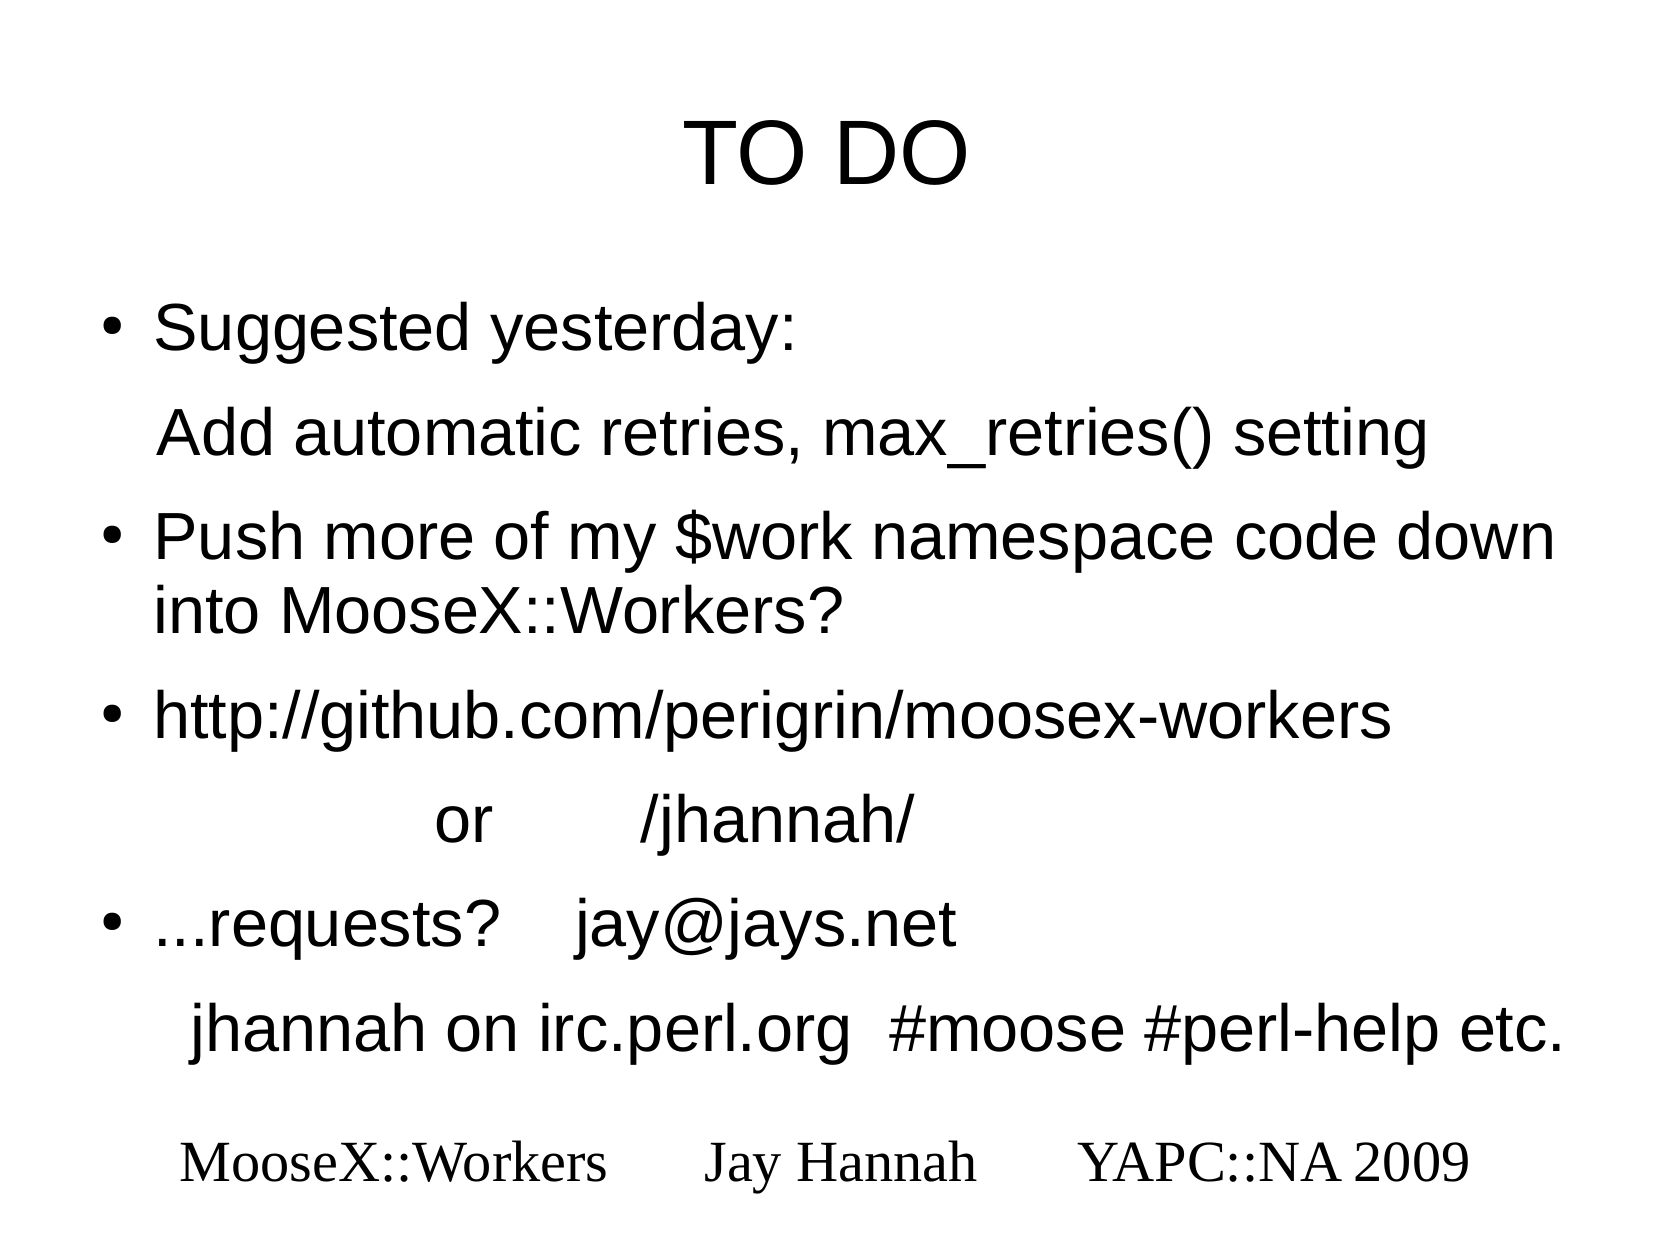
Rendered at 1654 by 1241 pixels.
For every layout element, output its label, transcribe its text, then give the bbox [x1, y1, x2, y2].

list Suggested yesterday: Add automatic retries, max_retries() setting Push more of my $work namespace code down into MooseX::Workers? http://github.com/perigrin/moosex-workers or /jhannah/ ...requests? jay@jays.net jhannah on irc.perl.org #moose #perl-help etc. [82, 290, 1571, 1109]
title TO DO [82, 49, 1571, 257]
